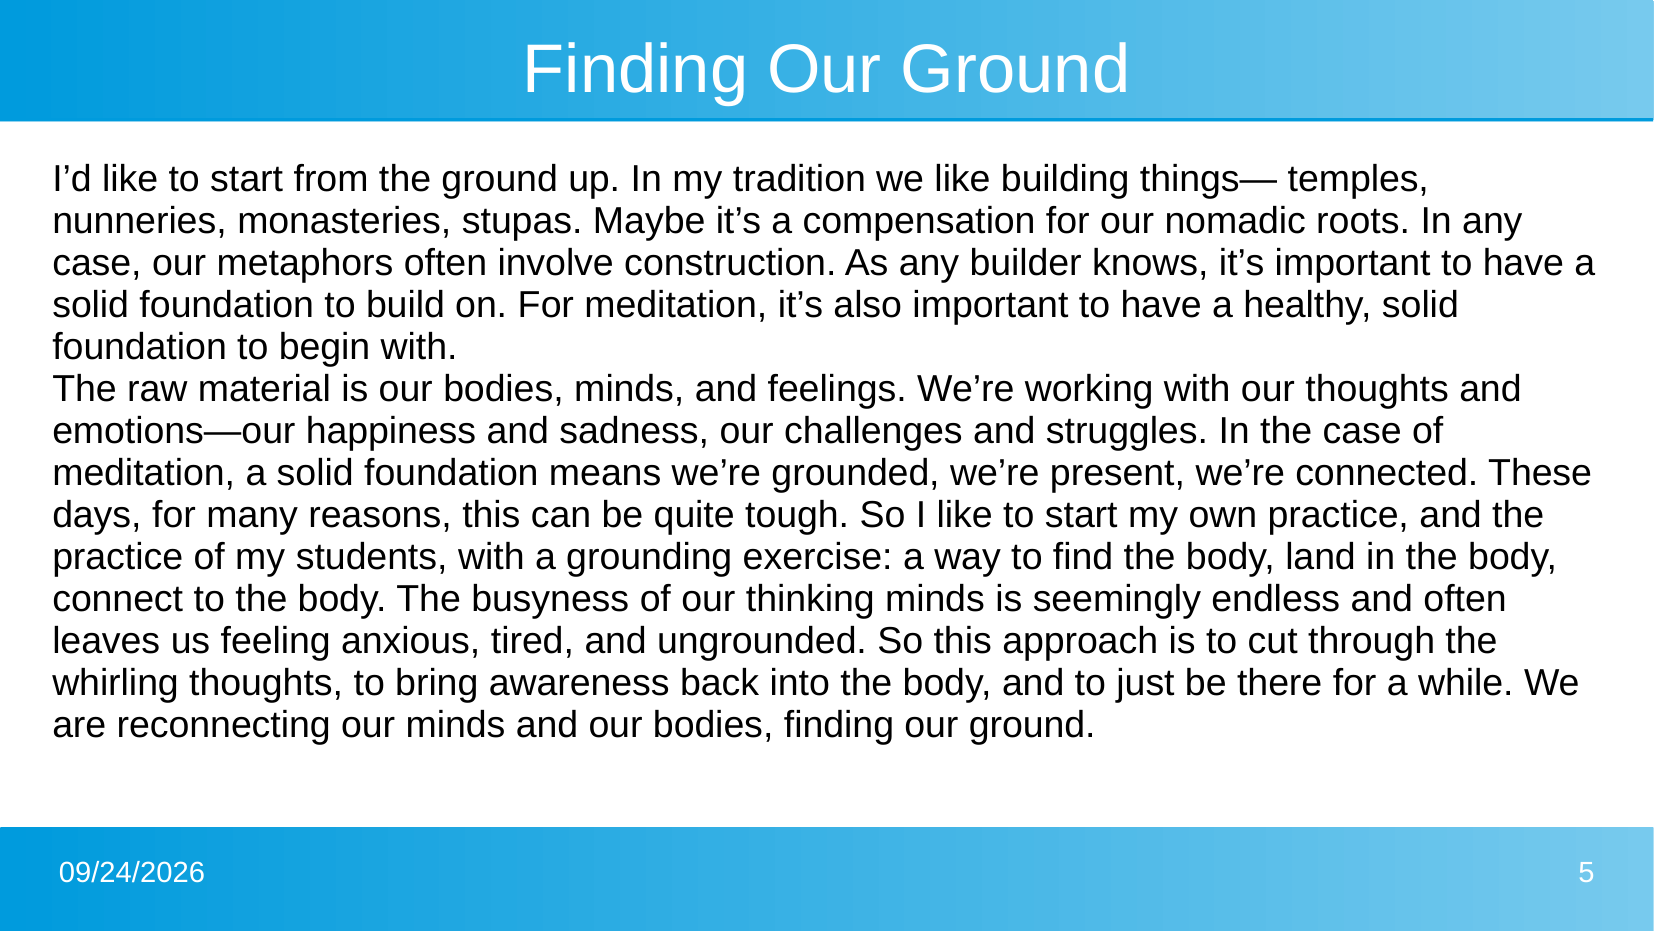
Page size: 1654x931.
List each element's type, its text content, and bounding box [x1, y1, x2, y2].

text_box I’d like to start from the ground up. In my tradition we like building things— temples, nunneries, monasteries, stupas. Maybe it’s a compensation for our nomadic roots. In any case, our metaphors often involve construction. As any builder knows, it’s important to have a solid foundation to build on. For meditation, it’s also important to have a healthy, solid foundation to begin with. The raw material is our bodies, minds, and feelings. We’re working with our thoughts and emotions—our happiness and sadness, our challenges and struggles. In the case of meditation, a solid foundation means we’re grounded, we’re present, we’re connected. These days, for many reasons, this can be quite tough. So I like to start my own practice, and the practice of my students, with a grounding exercise: a way to find the body, land in the body, connect to the body. The busyness of our thinking minds is seemingly endless and often leaves us feeling anxious, tired, and ungrounded. So this approach is to cut through the whirling thoughts, to bring awareness back into the body, and to just be there for a while. We are reconnecting our minds and our bodies, finding our ground. [37, 150, 1613, 837]
title Finding Our Ground [59, 29, 1595, 108]
